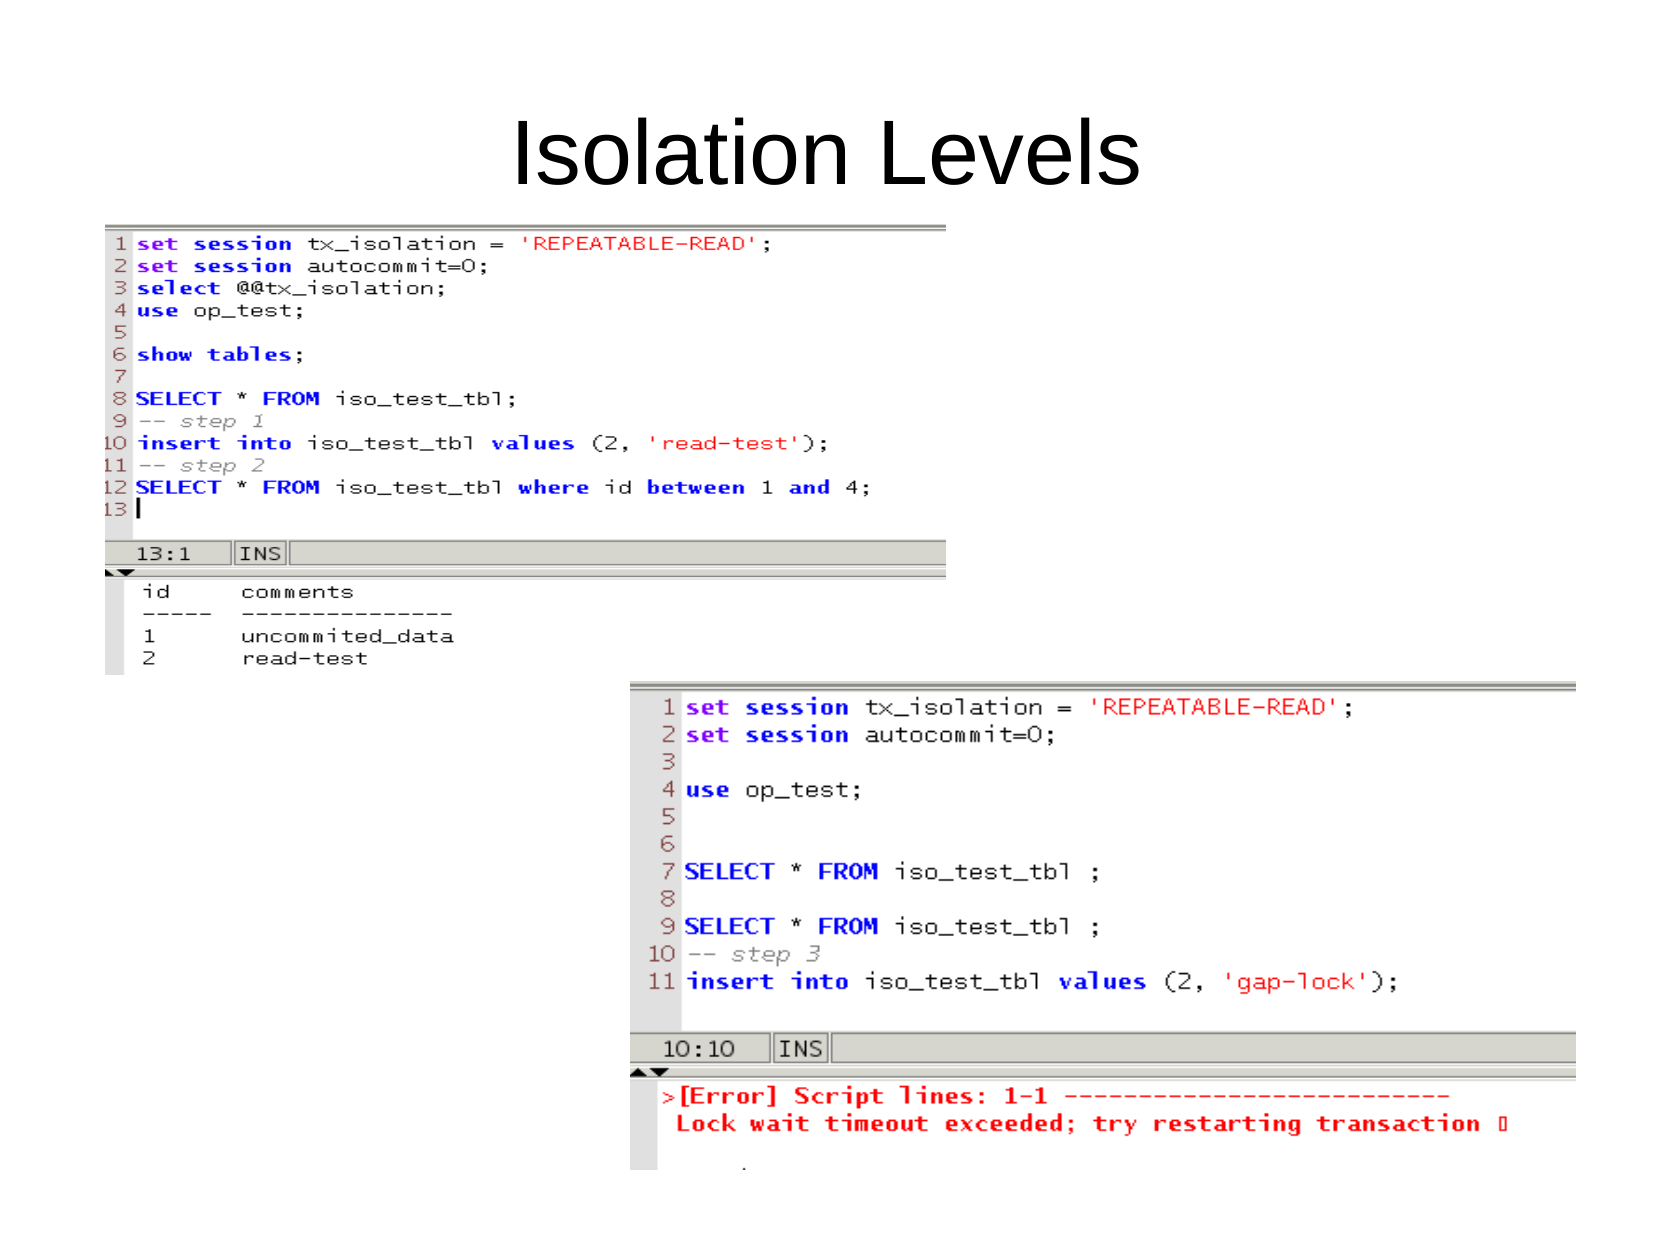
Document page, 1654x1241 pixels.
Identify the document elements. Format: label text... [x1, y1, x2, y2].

picture [630, 681, 1576, 1171]
title Isolation Levels [82, 49, 1571, 257]
picture [105, 224, 946, 676]
